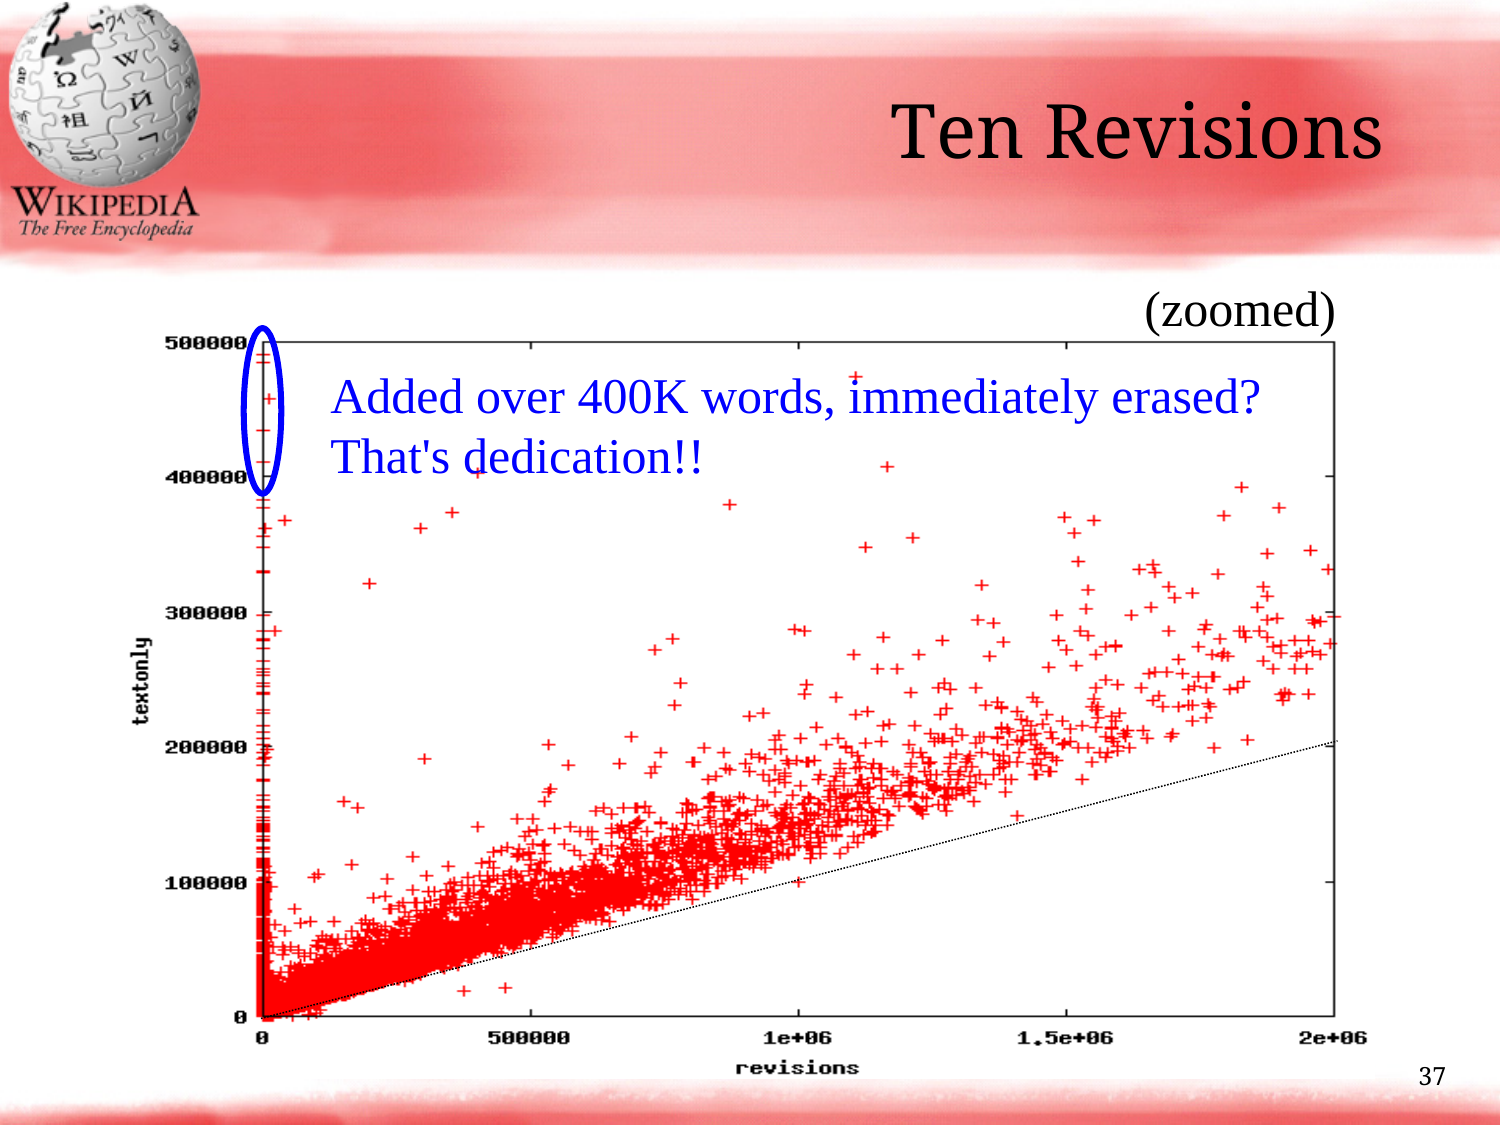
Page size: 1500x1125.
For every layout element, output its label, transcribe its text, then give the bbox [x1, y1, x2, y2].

text_box Added over 400K words, immediately erased? That's dedication!! [315, 356, 1279, 487]
picture [0, 0, 1500, 1125]
text_box (zoomed)‏ [1129, 268, 1355, 342]
title Ten Revisions [112, 37, 1385, 223]
